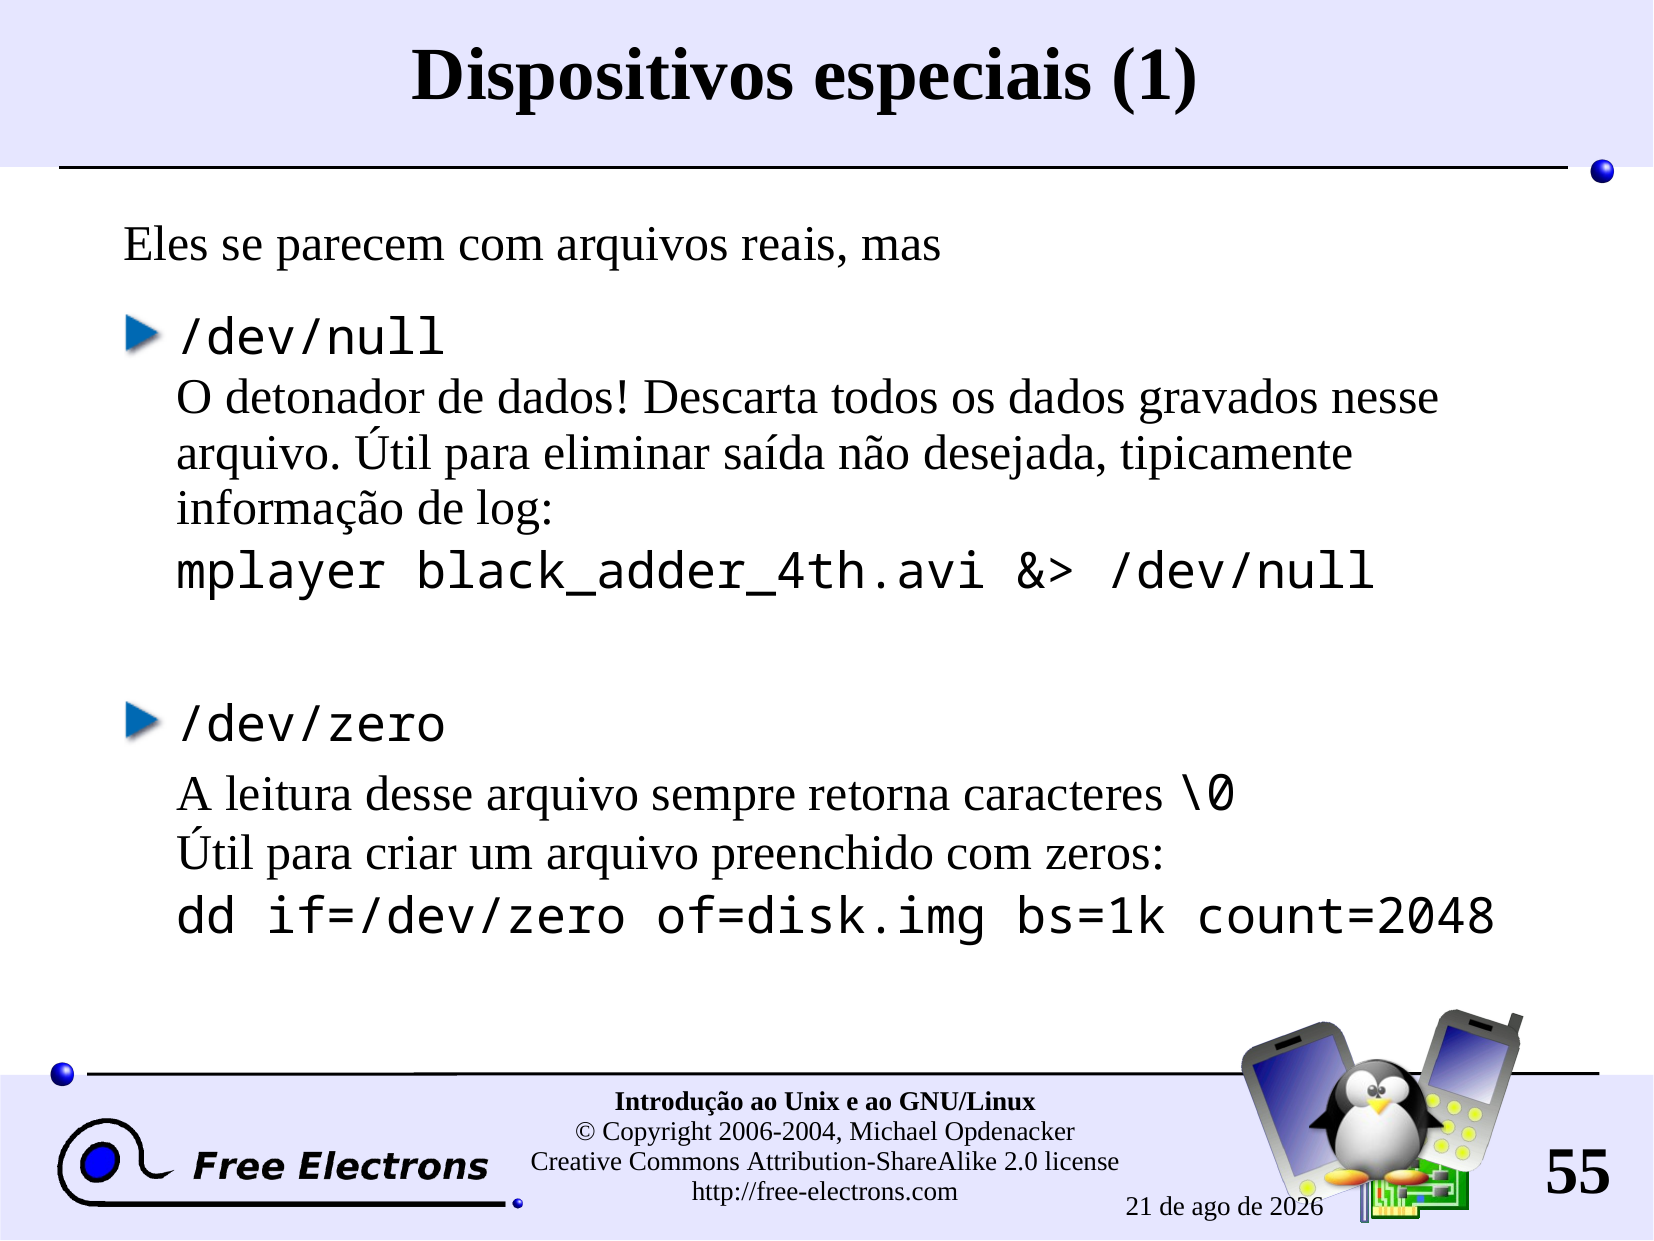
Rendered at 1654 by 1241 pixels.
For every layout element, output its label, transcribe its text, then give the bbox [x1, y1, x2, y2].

picture [1231, 1007, 1538, 1241]
title Dispositivos especiais (1) [60, 25, 1551, 124]
list Eles se parecem com arquivos reais, mas /dev/null O detonador de dados! Descarta todos os dados gravados nesse arquivo. Útil para eliminar saída não desejada, tipicamente informação de log: mplayer black_adder_4th.avi &> /dev/null /dev/zero A leitura desse arquivo sempre retorna caracteres \0 Útil para criar um arquivo preenchido com zeros: dd if=/dev/zero of=disk.img bs=1k count=2048 [105, 216, 1518, 1066]
picture [50, 1107, 527, 1216]
picture [1286, 1198, 1293, 1214]
